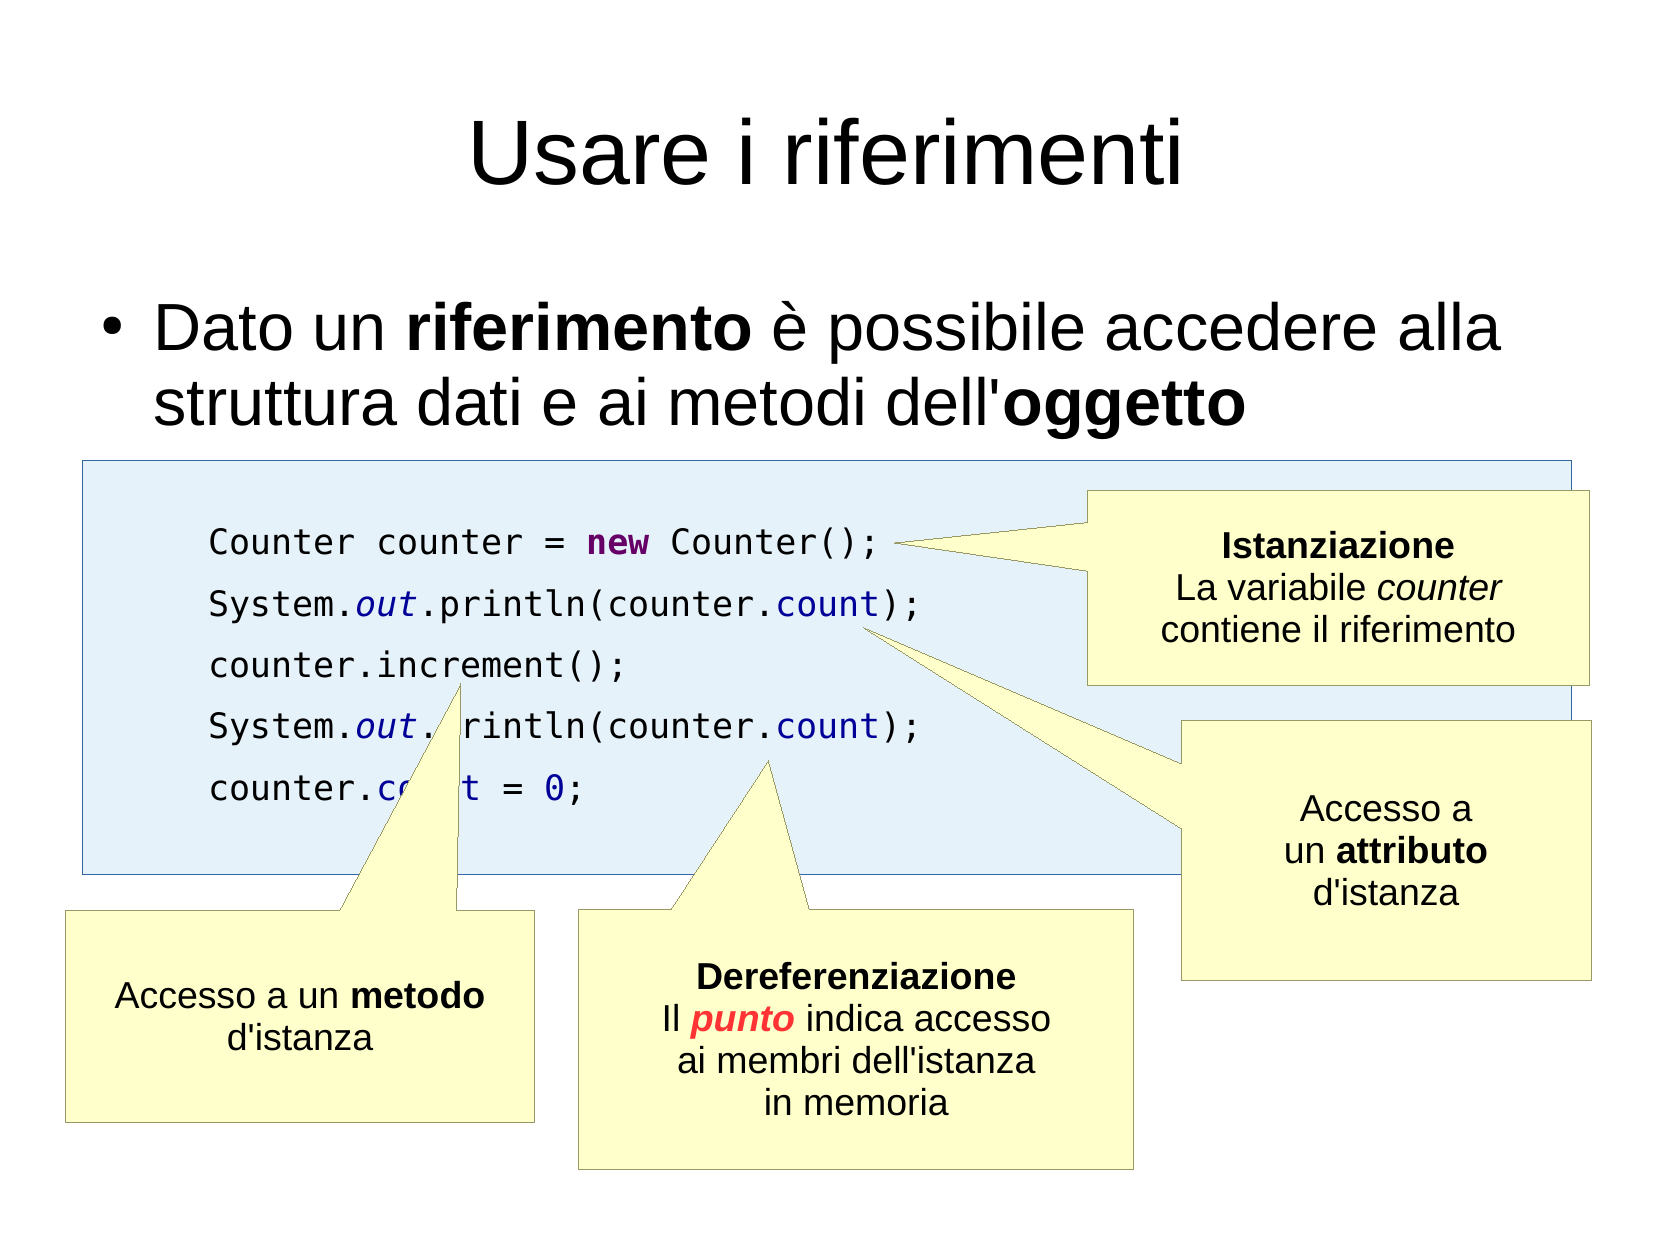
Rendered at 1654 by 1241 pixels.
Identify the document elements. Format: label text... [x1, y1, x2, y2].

list Dato un riferimento è possibile accedere alla struttura dati e ai metodi dell'oggetto [82, 290, 1571, 1010]
text_box Dereferenziazione Il punto indica accesso ai membri dell'istanza in memoria [578, 760, 1134, 1170]
text_box Istanziazione La variabile counter contiene il riferimento [894, 490, 1590, 686]
title Usare i riferimenti [82, 49, 1571, 257]
text_box Accesso a un metodo d'istanza [65, 683, 535, 1123]
text_box Accesso a un attributo d'istanza [863, 627, 1592, 981]
